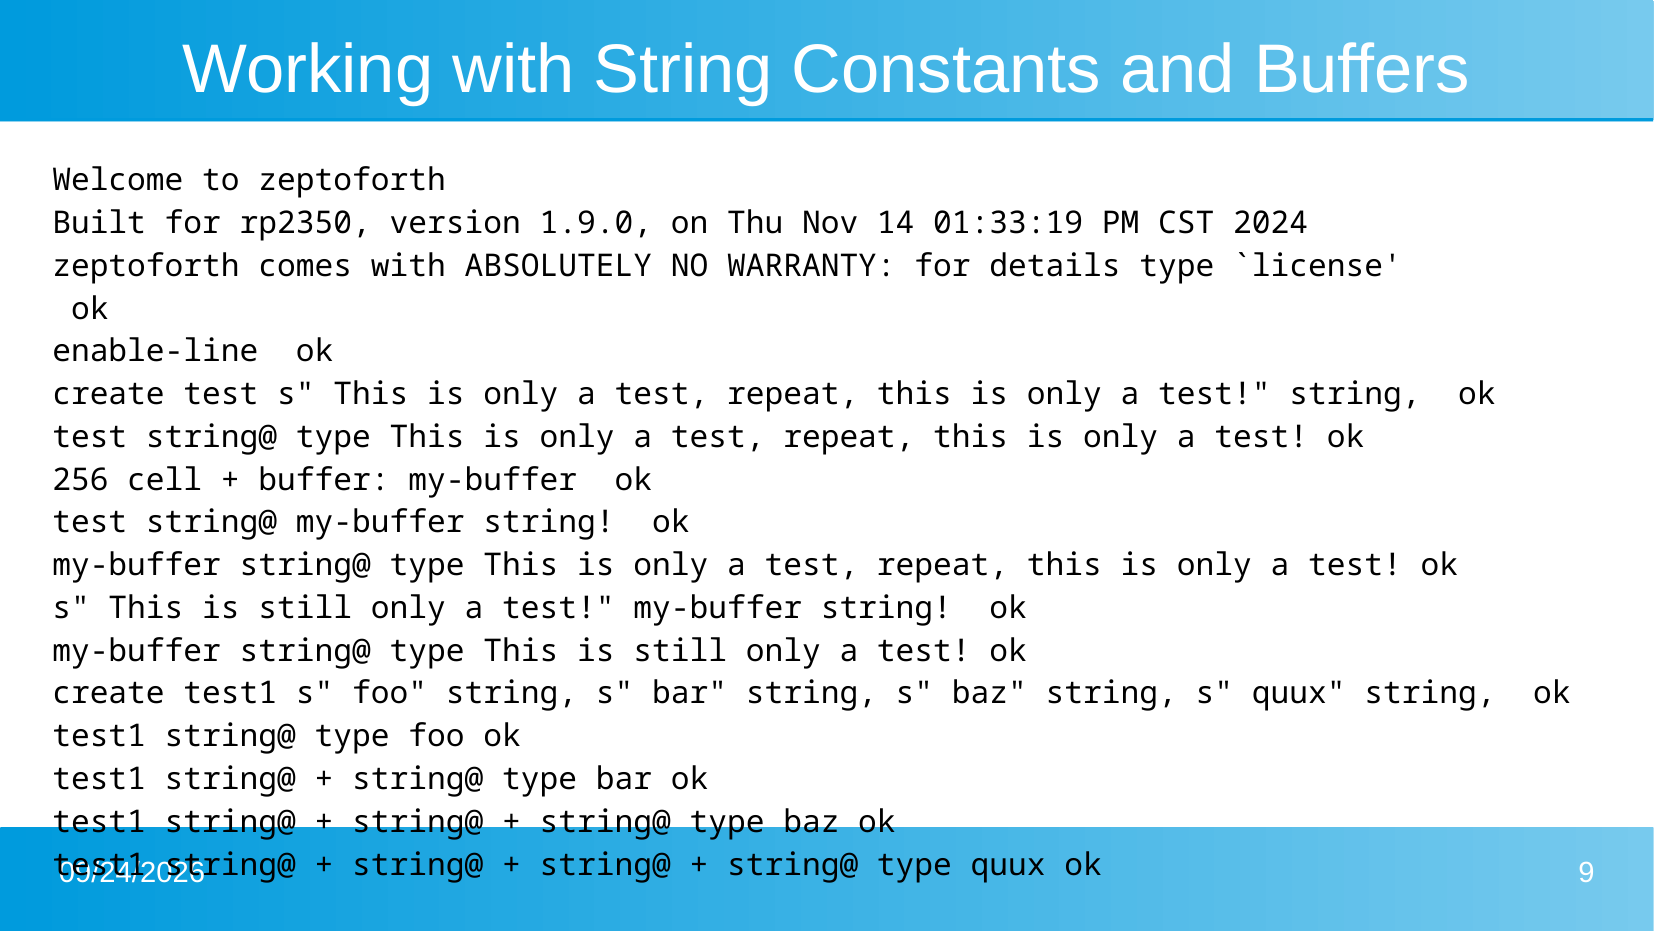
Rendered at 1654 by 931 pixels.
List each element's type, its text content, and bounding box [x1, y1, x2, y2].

title Working with String Constants and Buffers [59, 29, 1595, 108]
text_box Welcome to zeptoforth Built for rp2350, version 1.9.0, on Thu Nov 14 01:33:19 PM CST 2024 zeptoforth comes with ABSOLUTELY NO WARRANTY: for details type `license' ok enable-line ok create test s" This is only a test, repeat, this is only a test!" string, ok test string@ type This is only a test, repeat, this is only a test! ok 256 cell + buffer: my-buffer ok test string@ my-buffer string! ok my-buffer string@ type This is only a test, repeat, this is only a test! ok s" This is still only a test!" my-buffer string! ok my-buffer string@ type This is still only a test! ok create test1 s" foo" string, s" bar" string, s" baz" string, s" quux" string, ok test1 string@ type foo ok test1 string@ + string@ type bar ok test1 string@ + string@ + string@ type baz ok test1 string@ + string@ + string@ + string@ type quux ok [37, 150, 1613, 823]
